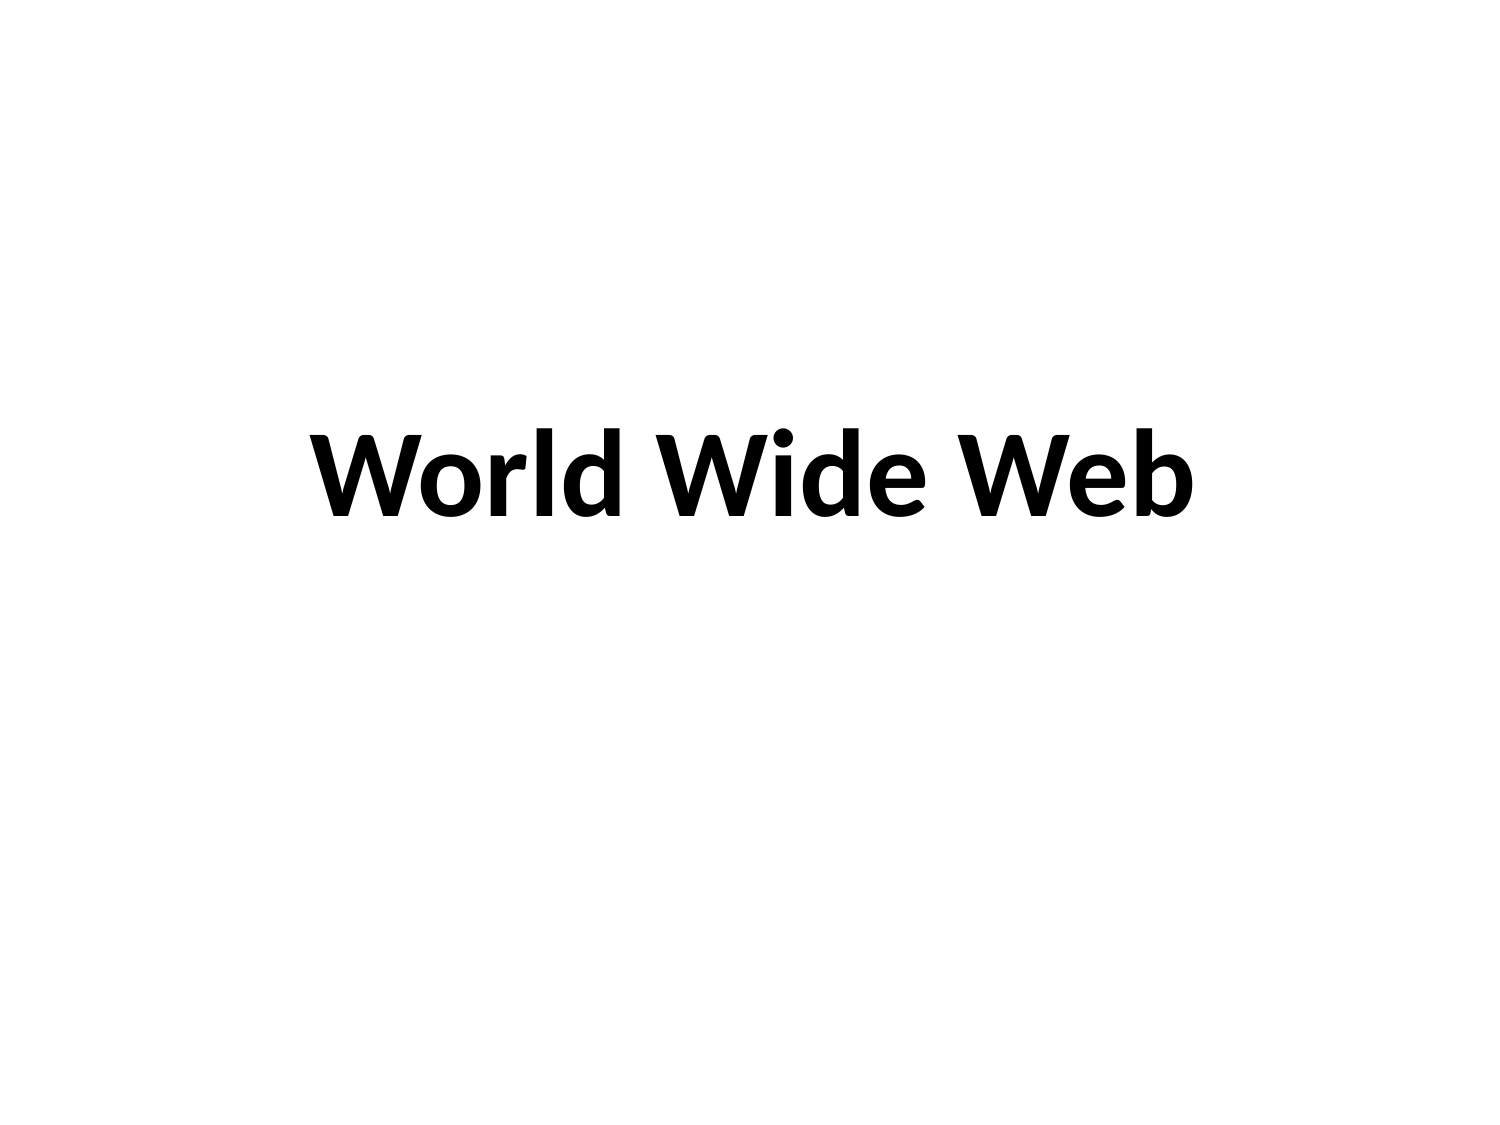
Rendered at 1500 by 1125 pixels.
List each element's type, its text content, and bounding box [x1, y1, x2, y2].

text_box World Wide Web [88, 383, 1418, 549]
